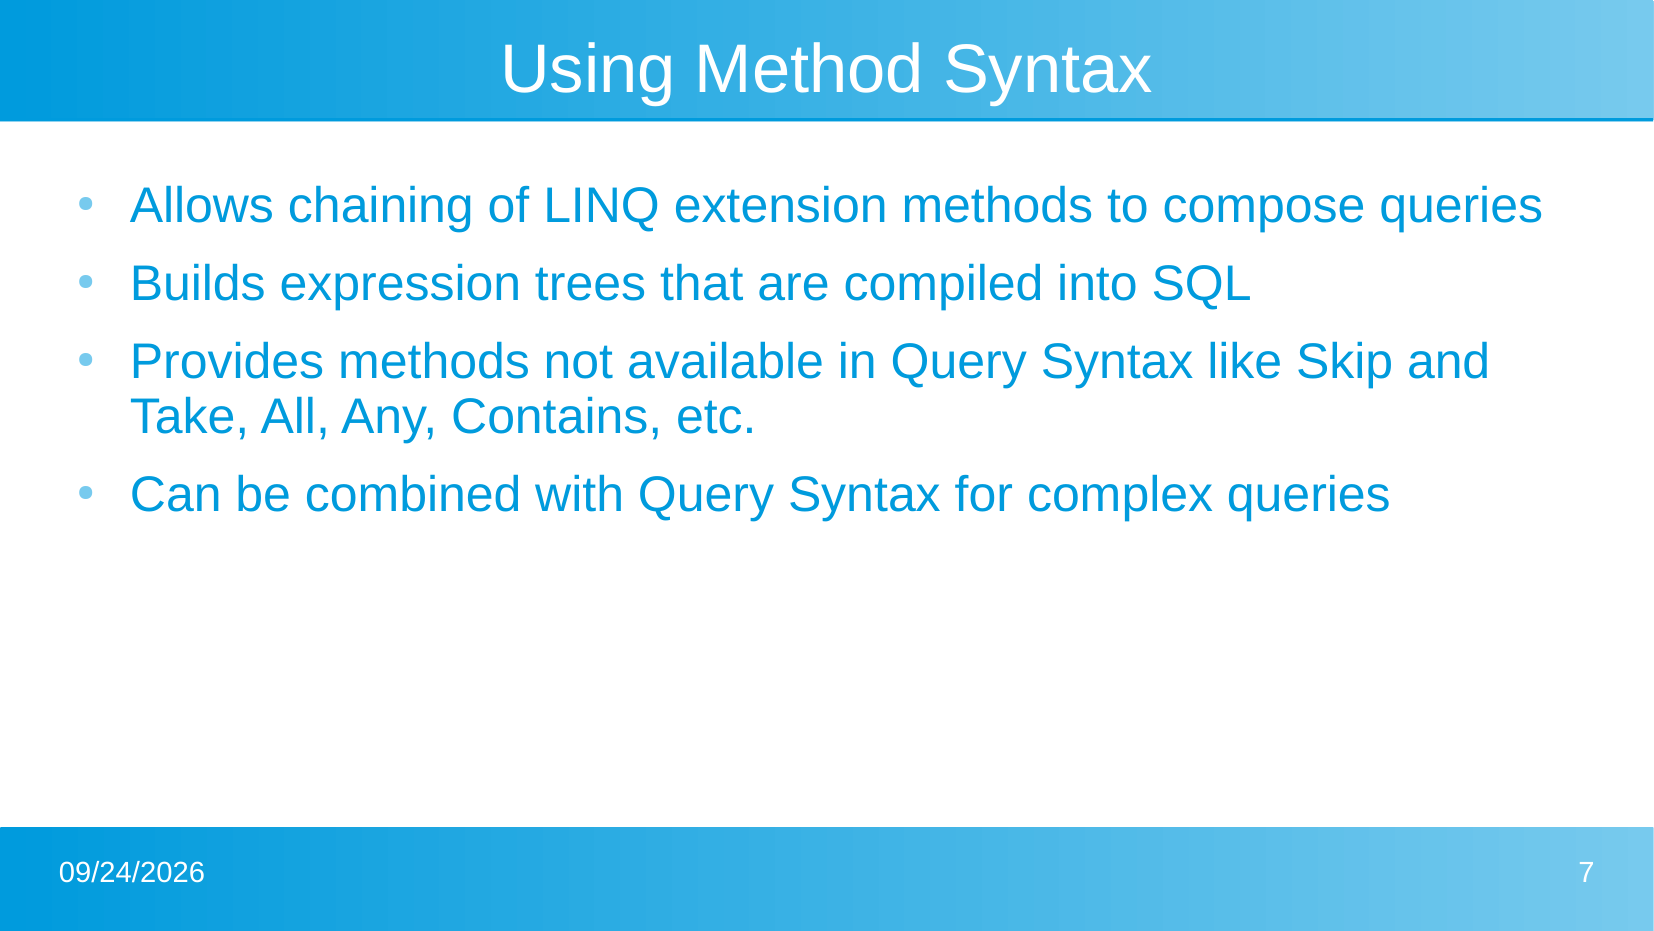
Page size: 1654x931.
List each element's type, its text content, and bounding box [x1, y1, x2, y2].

list Allows chaining of LINQ extension methods to compose queries Builds expression trees that are compiled into SQL Provides methods not available in Query Syntax like Skip and Take, All, Any, Contains, etc. Can be combined with Query Syntax for complex queries [59, 177, 1595, 768]
title Using Method Syntax [59, 29, 1595, 108]
